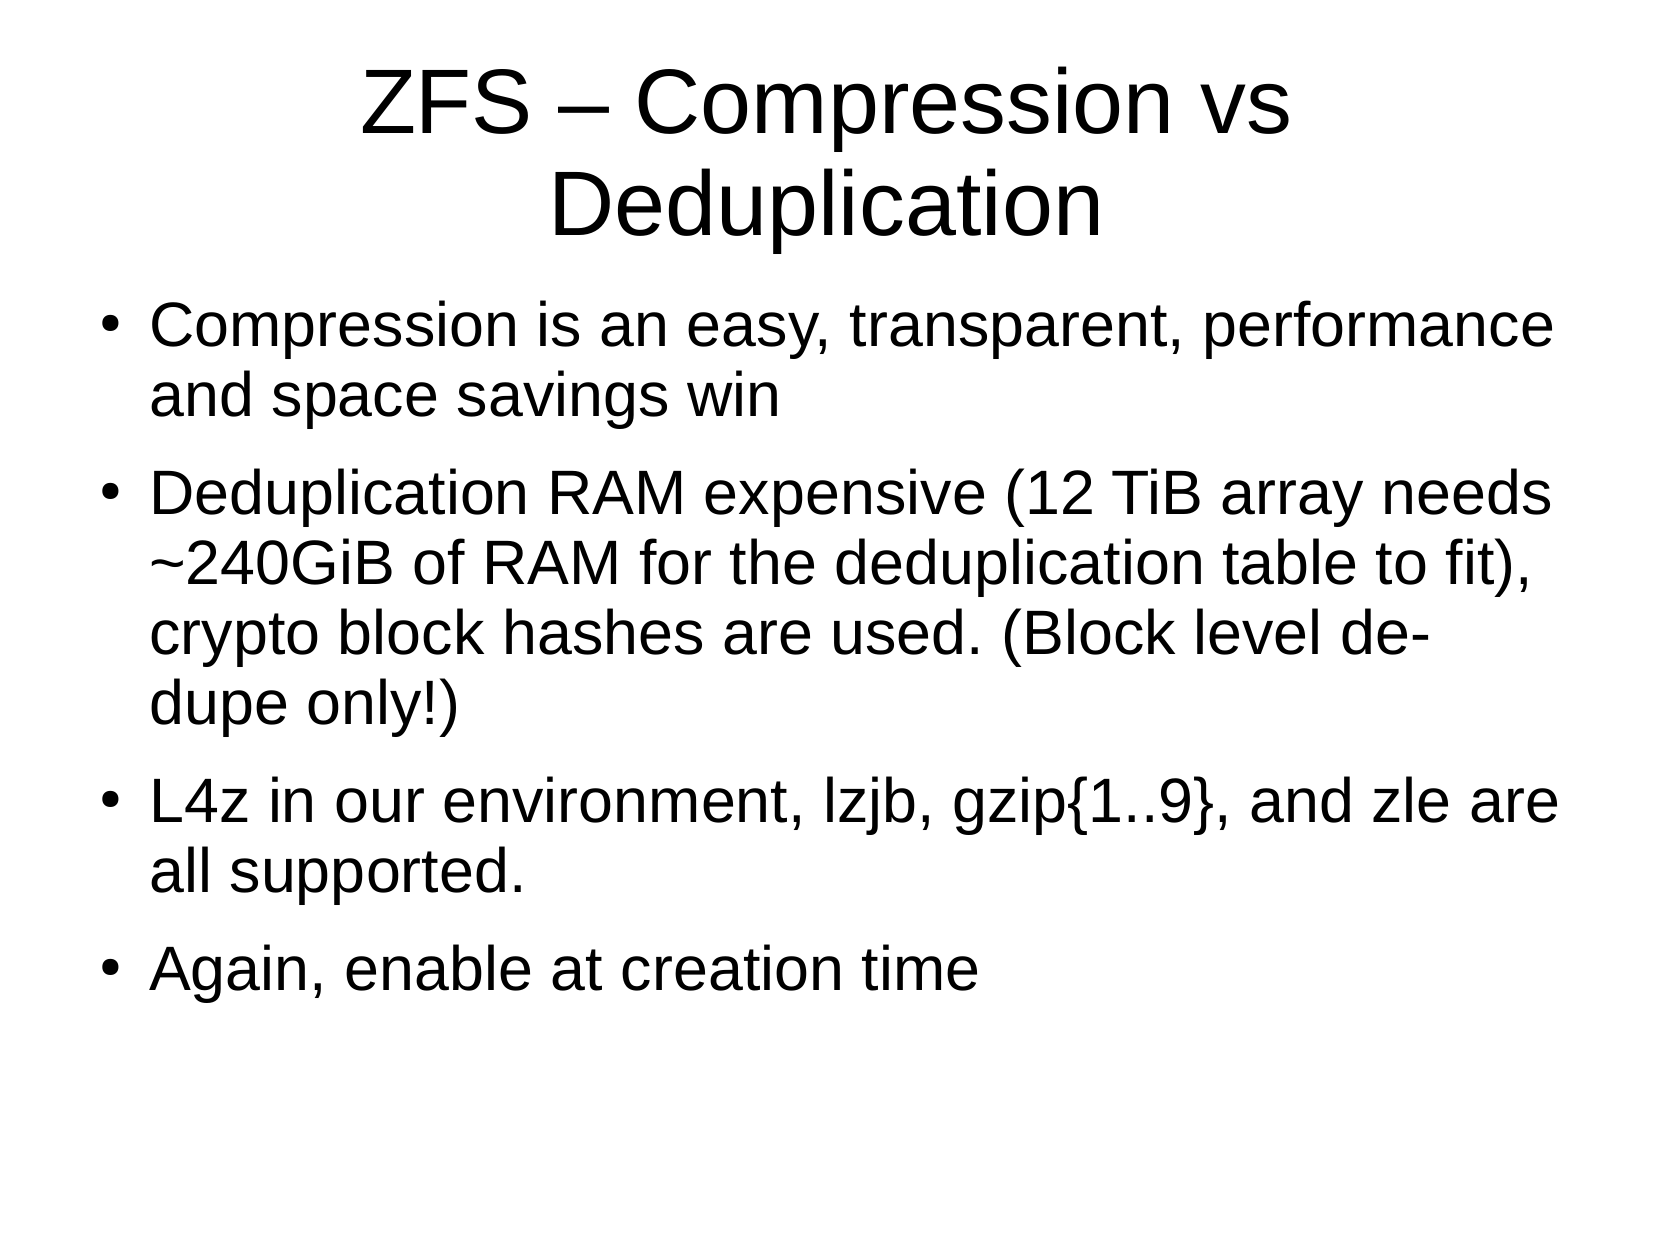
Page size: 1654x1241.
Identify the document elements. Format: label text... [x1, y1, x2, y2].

list Compression is an easy, transparent, performance and space savings win Deduplication RAM expensive (12 TiB array needs ~240GiB of RAM for the deduplication table to fit), crypto block hashes are used. (Block level de-dupe only!) L4z in our environment, lzjb, gzip{1..9}, and zle are all supported. Again, enable at creation time [82, 290, 1571, 1010]
title ZFS – Compression vs Deduplication [82, 49, 1571, 257]
